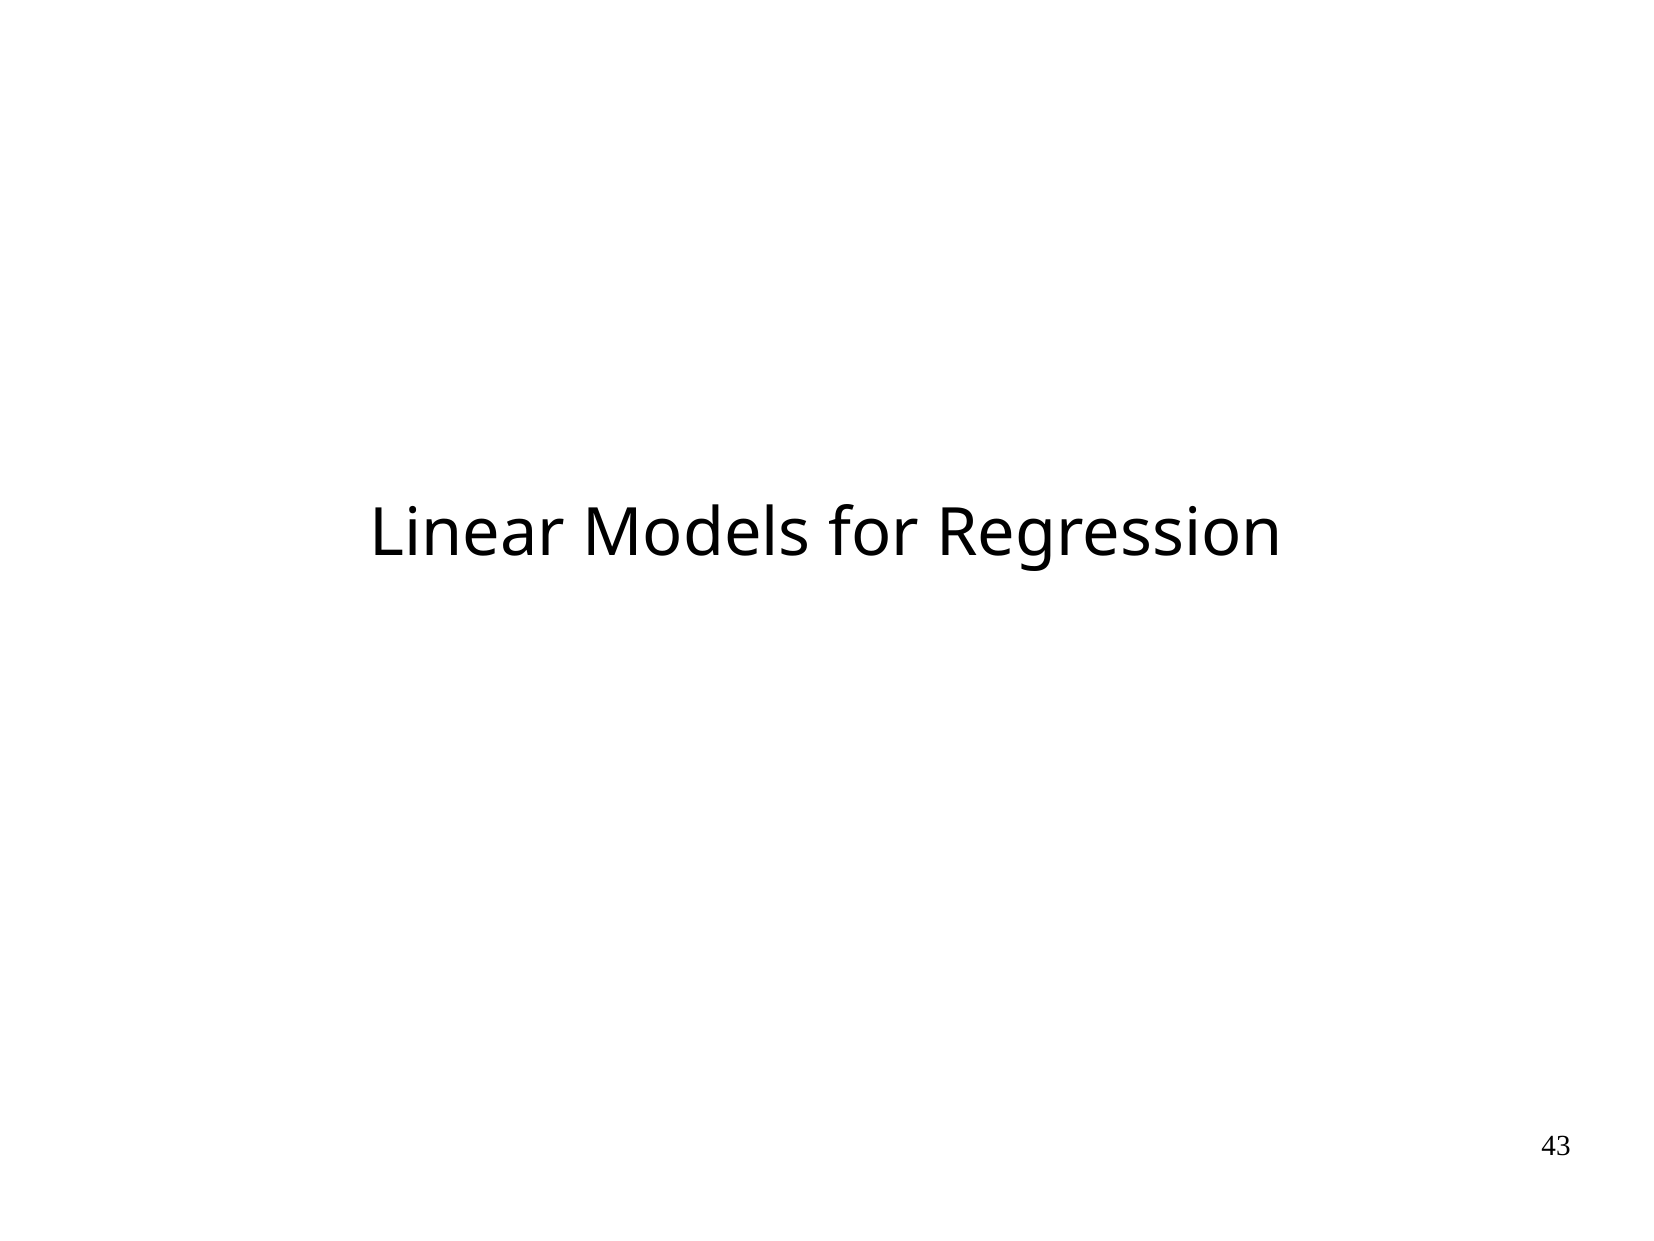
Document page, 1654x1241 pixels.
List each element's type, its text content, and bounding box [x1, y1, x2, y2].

subtitle Linear Models for Regression [82, 49, 1571, 1010]
